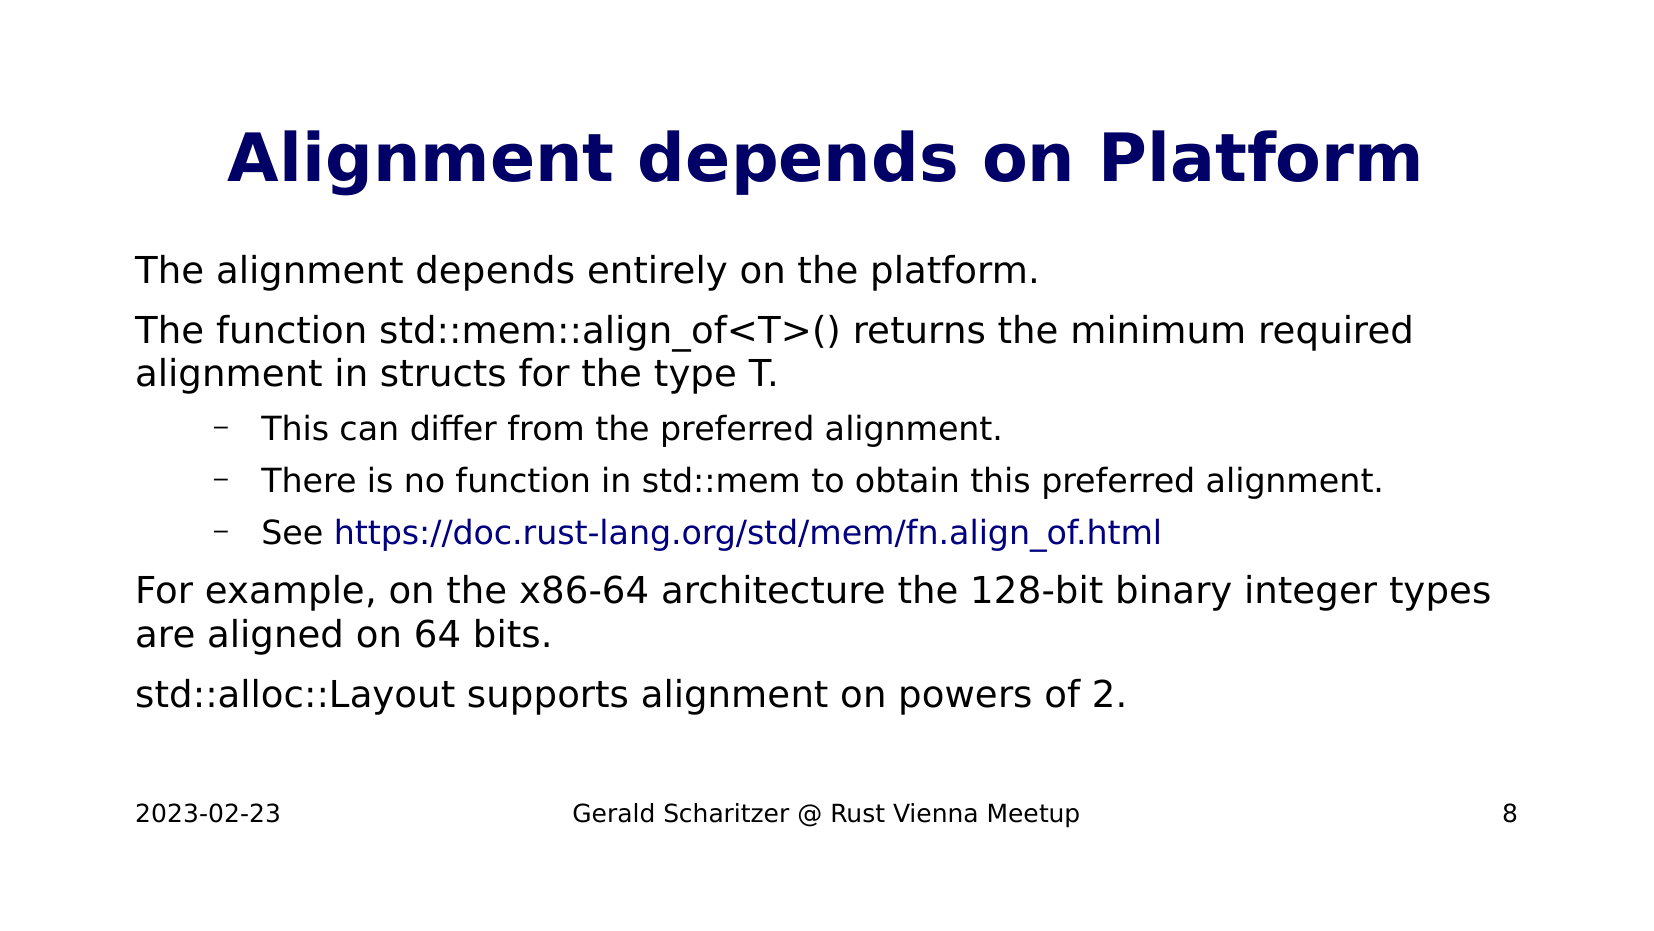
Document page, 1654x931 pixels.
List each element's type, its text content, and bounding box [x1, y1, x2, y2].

list The alignment depends entirely on the platform. The function std::mem::align_of<T>() returns the minimum required alignment in structs for the type T. This can differ from the preferred alignment. There is no function in std::mem to obtain this preferred alignment. See https://doc.rust-lang.org/std/mem/fn.align_of.html For example, on the x86-64 architecture the 128-bit binary integer types are aligned on 64 bits. std::alloc::Layout supports alignment on powers of 2. [135, 248, 1519, 721]
title Alignment depends on Platform [135, 82, 1519, 235]
